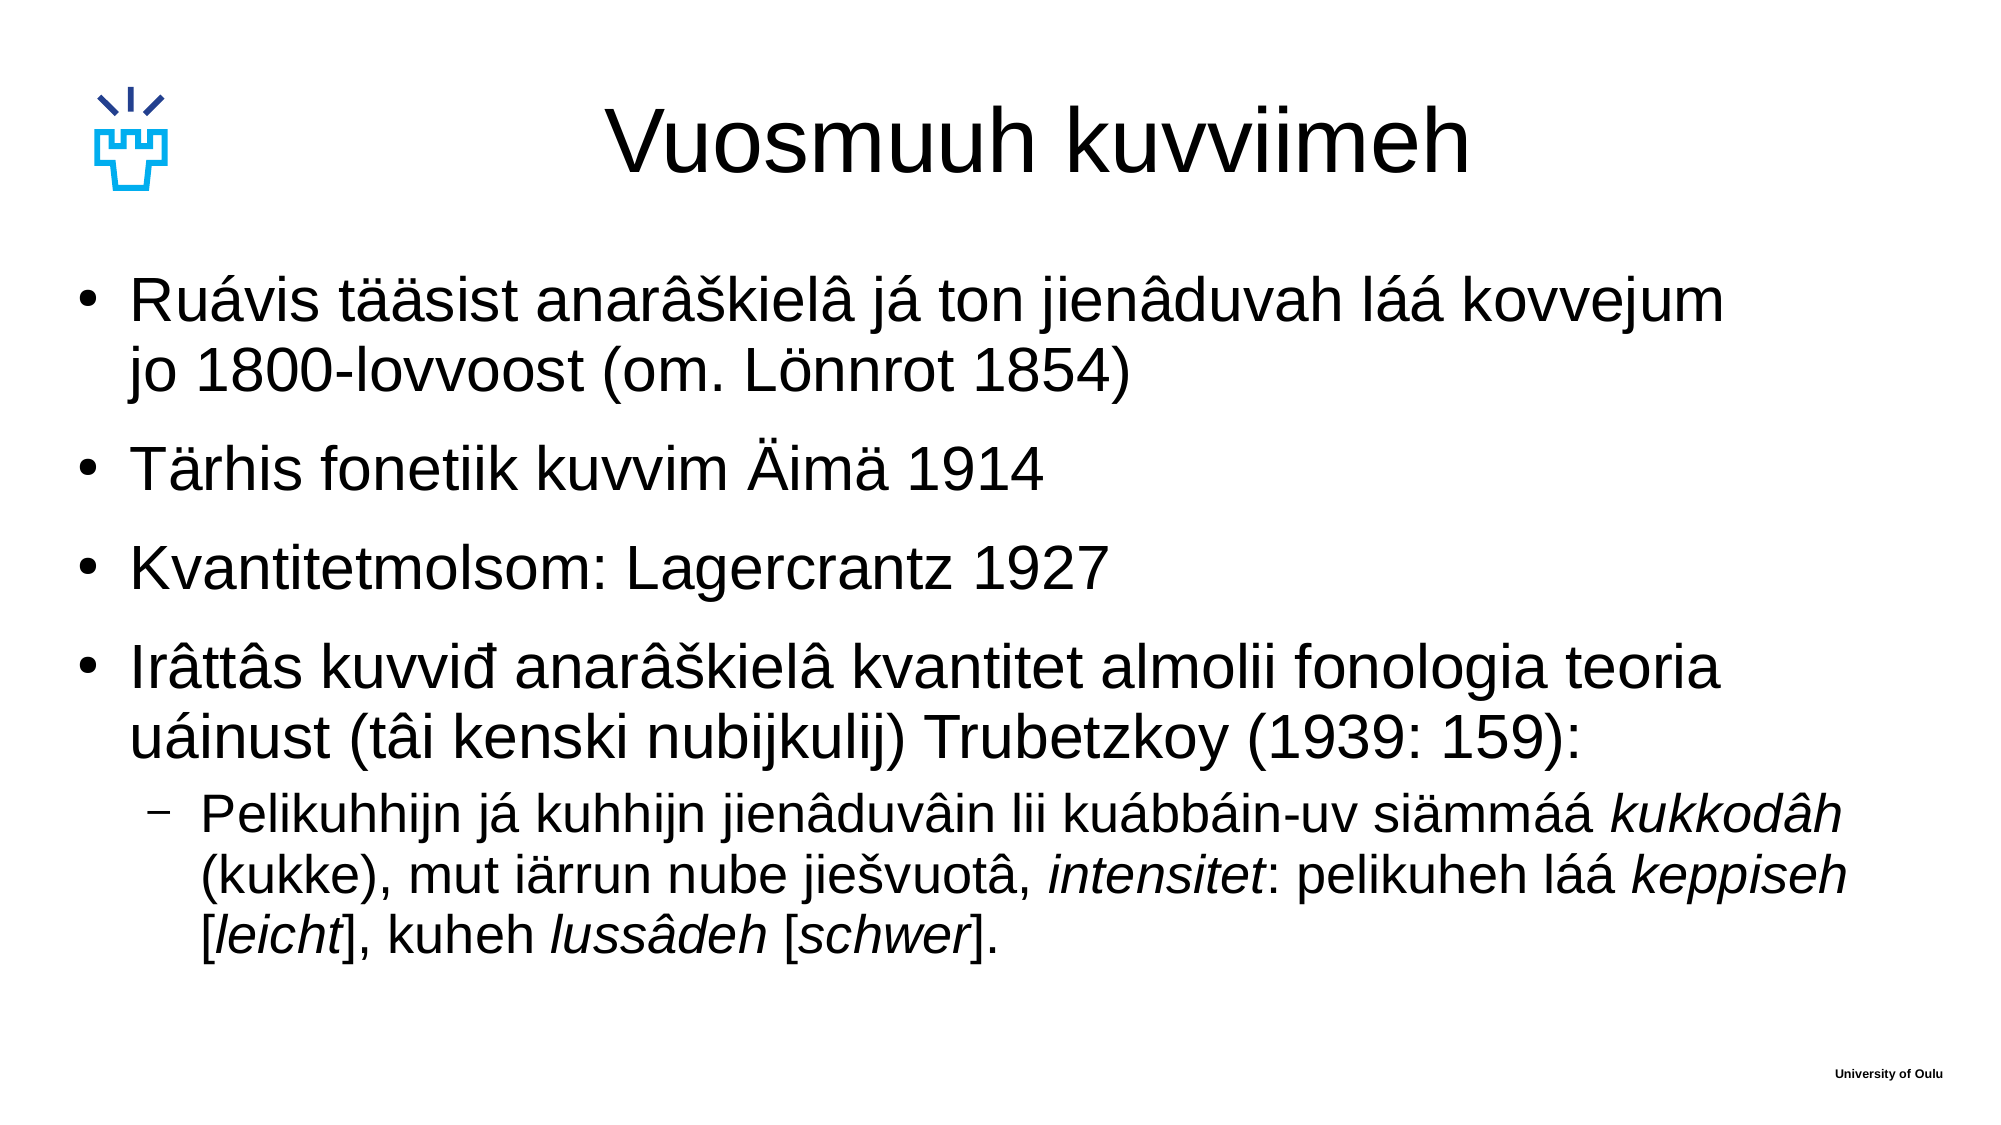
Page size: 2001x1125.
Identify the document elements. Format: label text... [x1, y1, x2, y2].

list Ruávis tääsist anarâškielâ já ton jienâduvah láá kovvejum jo 1800-lovvoost (om. Lönnrot 1854) Tärhis fonetiik kuvvim Äimä 1914 Kvantitetmolsom: Lagercrantz 1927 Irâttâs kuvviđ anarâškielâ kvantitet almolii fonologia teoria uáinust (tâi kenski nubijkulij) Trubetzkoy (1939: 159): Pelikuhhijn já kuhhijn jienâduvâin lii kuábbáin-uv siämmáá kukkodâh (kukke), mut iärrun nube jiešvuotâ, intensitet: pelikuheh láá keppiseh [leicht], kuheh lussâdeh [schwer]. [59, 264, 1915, 1123]
title Vuosmuuh kuvviimeh [365, 38, 1713, 244]
